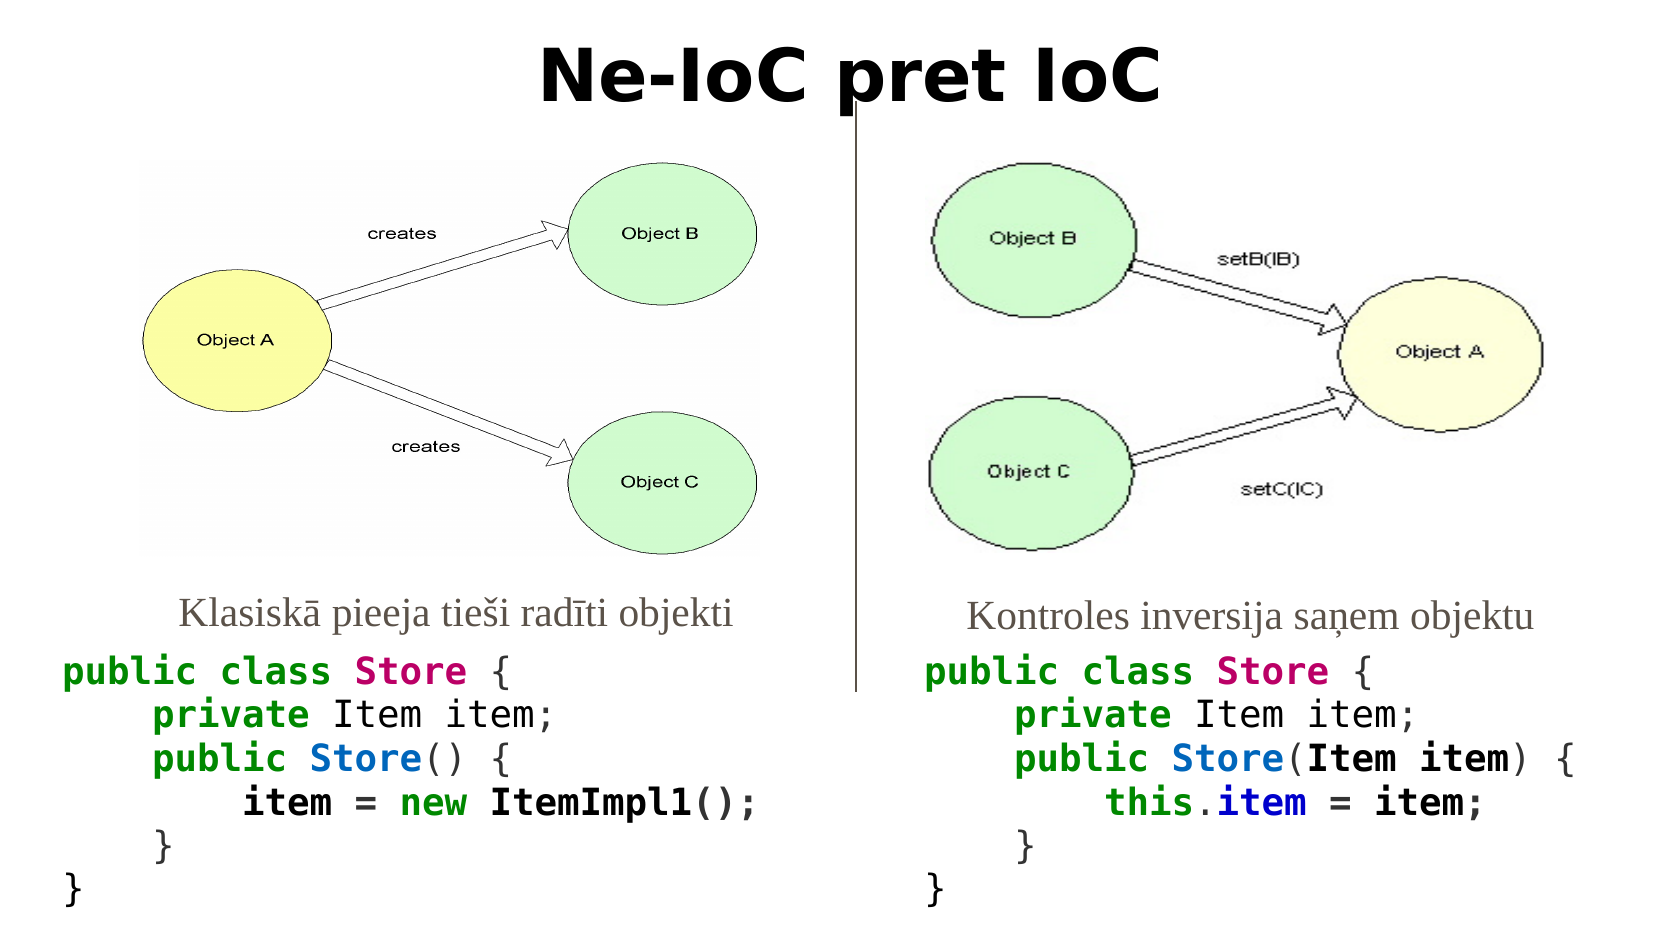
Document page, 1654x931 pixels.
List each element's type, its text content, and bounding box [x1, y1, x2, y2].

text_box Kontroles inversija saņem objektu [931, 580, 1571, 642]
title Ne-IoC pret IoC [106, 14, 1595, 125]
text_box Klasiskā pieeja tieši radīti objekti [139, 577, 774, 642]
picture [925, 160, 1546, 553]
picture [139, 160, 760, 557]
text_box public class Store { private Item item; public Store() { item = new ItemImpl1(); } } [47, 642, 815, 919]
text_box public class Store { private Item item; public Store(Item item) { this.item = item; } } [909, 642, 1607, 919]
